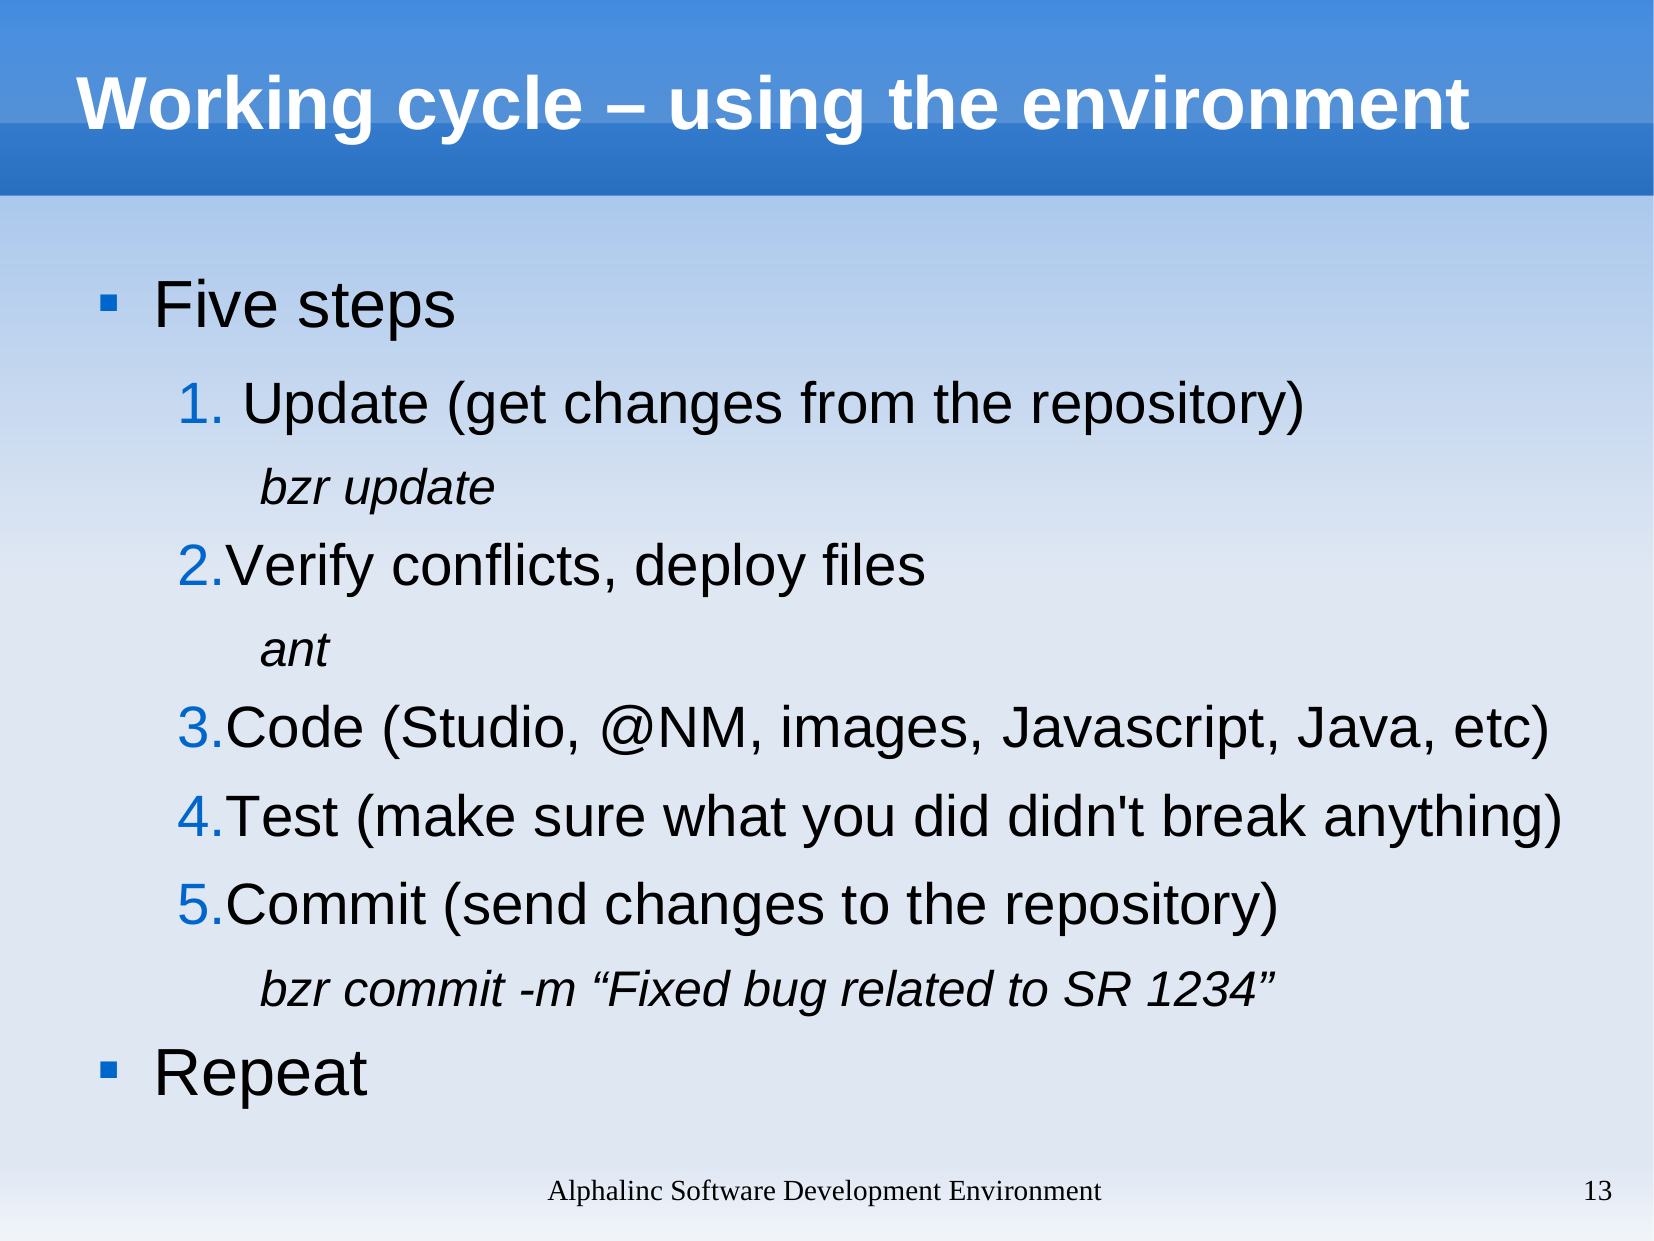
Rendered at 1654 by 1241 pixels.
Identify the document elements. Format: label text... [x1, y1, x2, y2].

title Working cycle – using the environment [76, 0, 1565, 208]
list Five steps Update (get changes from the repository) bzr update Verify conflicts, deploy files ant Code (Studio, @NM, images, Javascript, Java, etc) Test (make sure what you did didn't break anything) Commit (send changes to the repository) bzr commit -m “Fixed bug related to SR 1234” Repeat [82, 266, 1571, 1108]
picture [0, 0, 1654, 1241]
